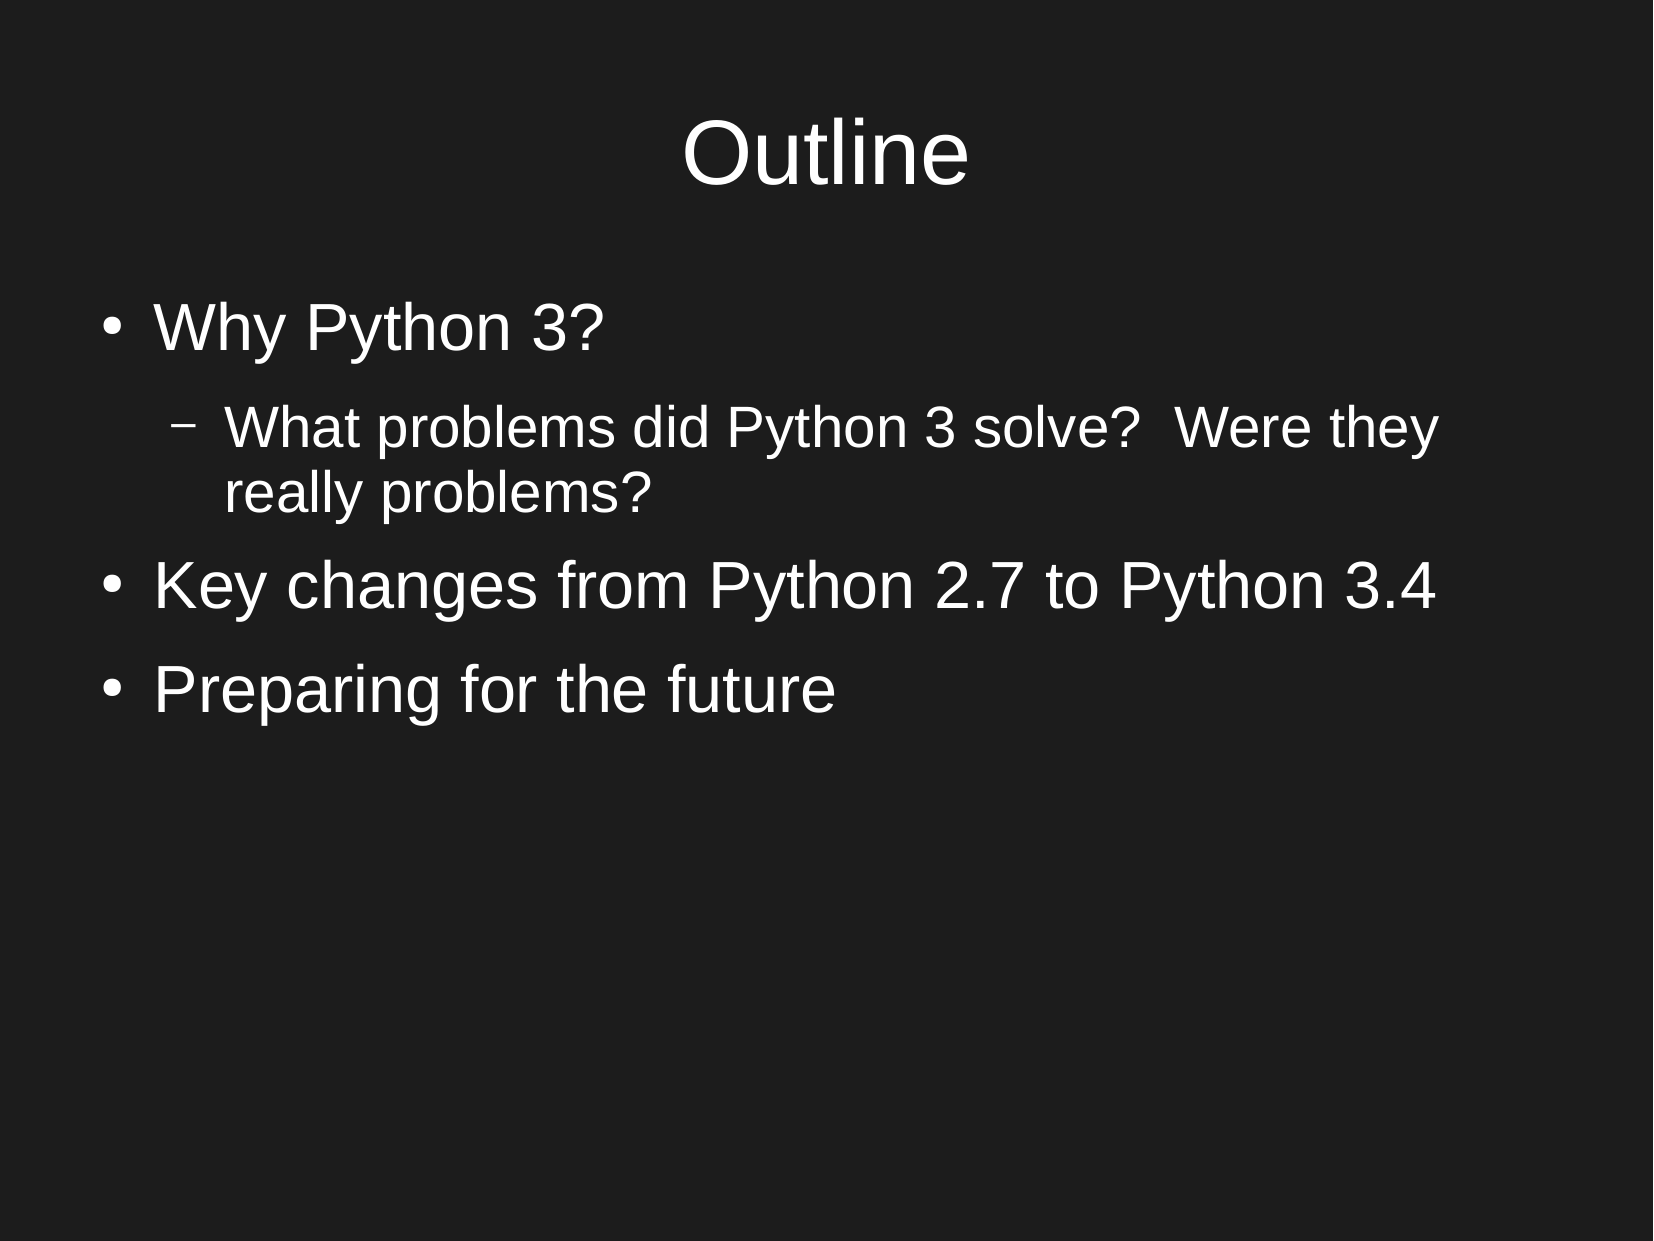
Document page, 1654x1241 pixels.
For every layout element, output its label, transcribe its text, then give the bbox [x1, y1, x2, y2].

title Outline [82, 49, 1571, 257]
list Why Python 3? What problems did Python 3 solve? Were they really problems? Key changes from Python 2.7 to Python 3.4 Preparing for the future [82, 290, 1571, 1010]
